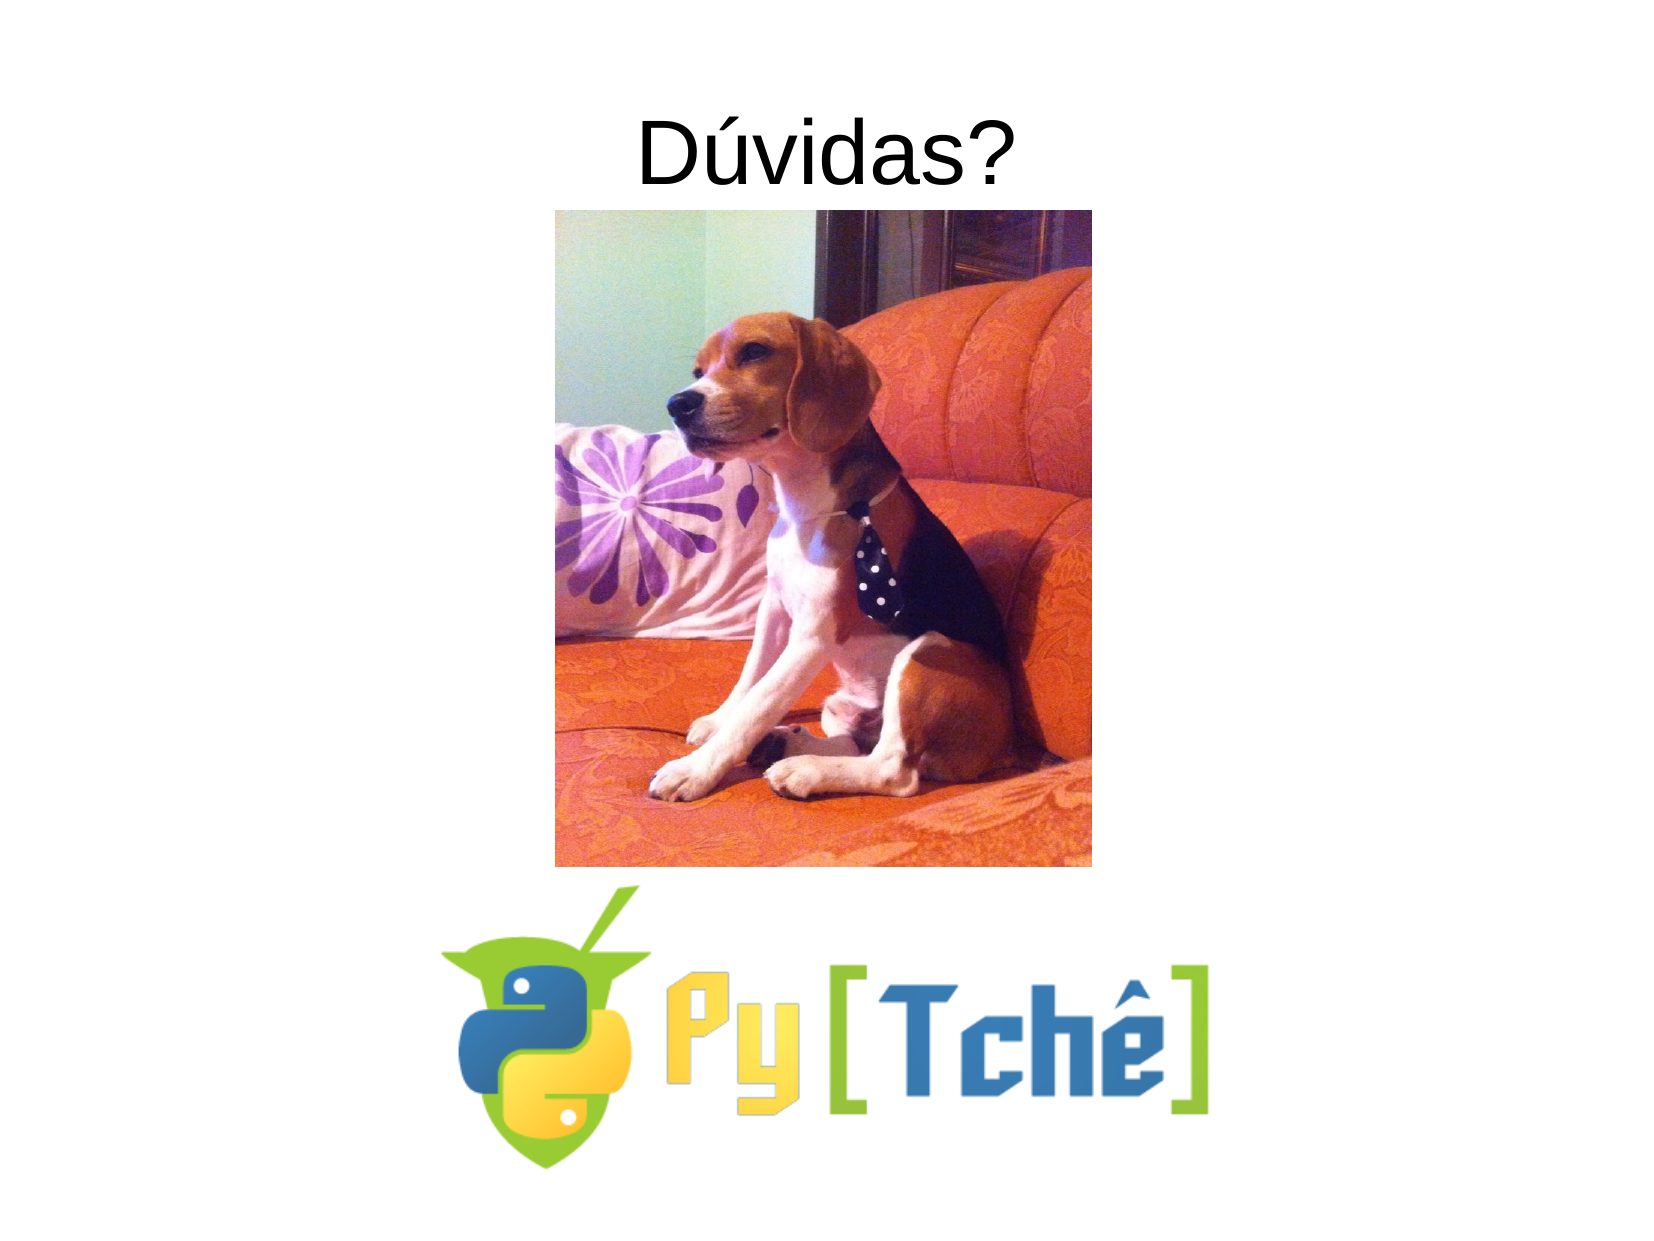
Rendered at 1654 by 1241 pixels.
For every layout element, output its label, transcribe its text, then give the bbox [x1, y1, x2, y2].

title Dúvidas? [82, 49, 1571, 257]
picture [351, 210, 1291, 1186]
